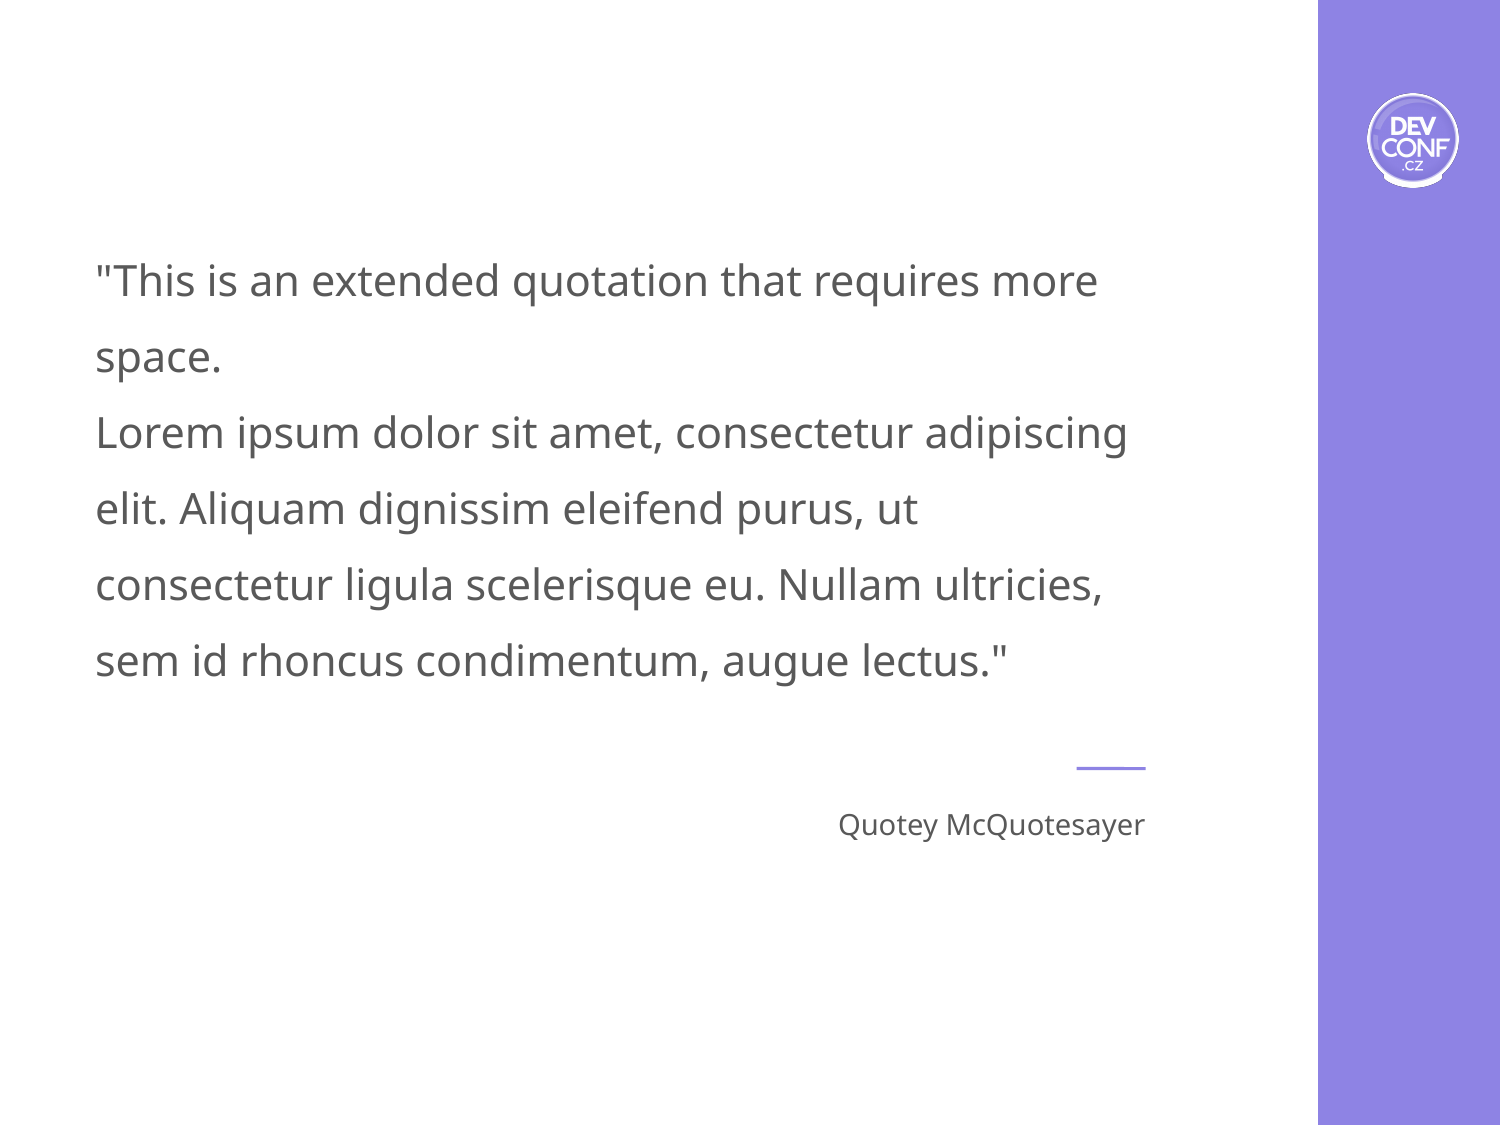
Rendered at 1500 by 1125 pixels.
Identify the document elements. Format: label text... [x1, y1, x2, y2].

title "This is an extended quotation that requires more space. Lorem ipsum dolor sit amet, consectetur adipiscing elit. Aliquam dignissim eleifend purus, ut consectetur ligula scelerisque eu. Nullam ultricies, sem id rhoncus condimentum, augue lectus." [95, 232, 1143, 769]
picture [1367, 93, 1459, 188]
subtitle Quotey McQuotesayer [584, 794, 1146, 887]
